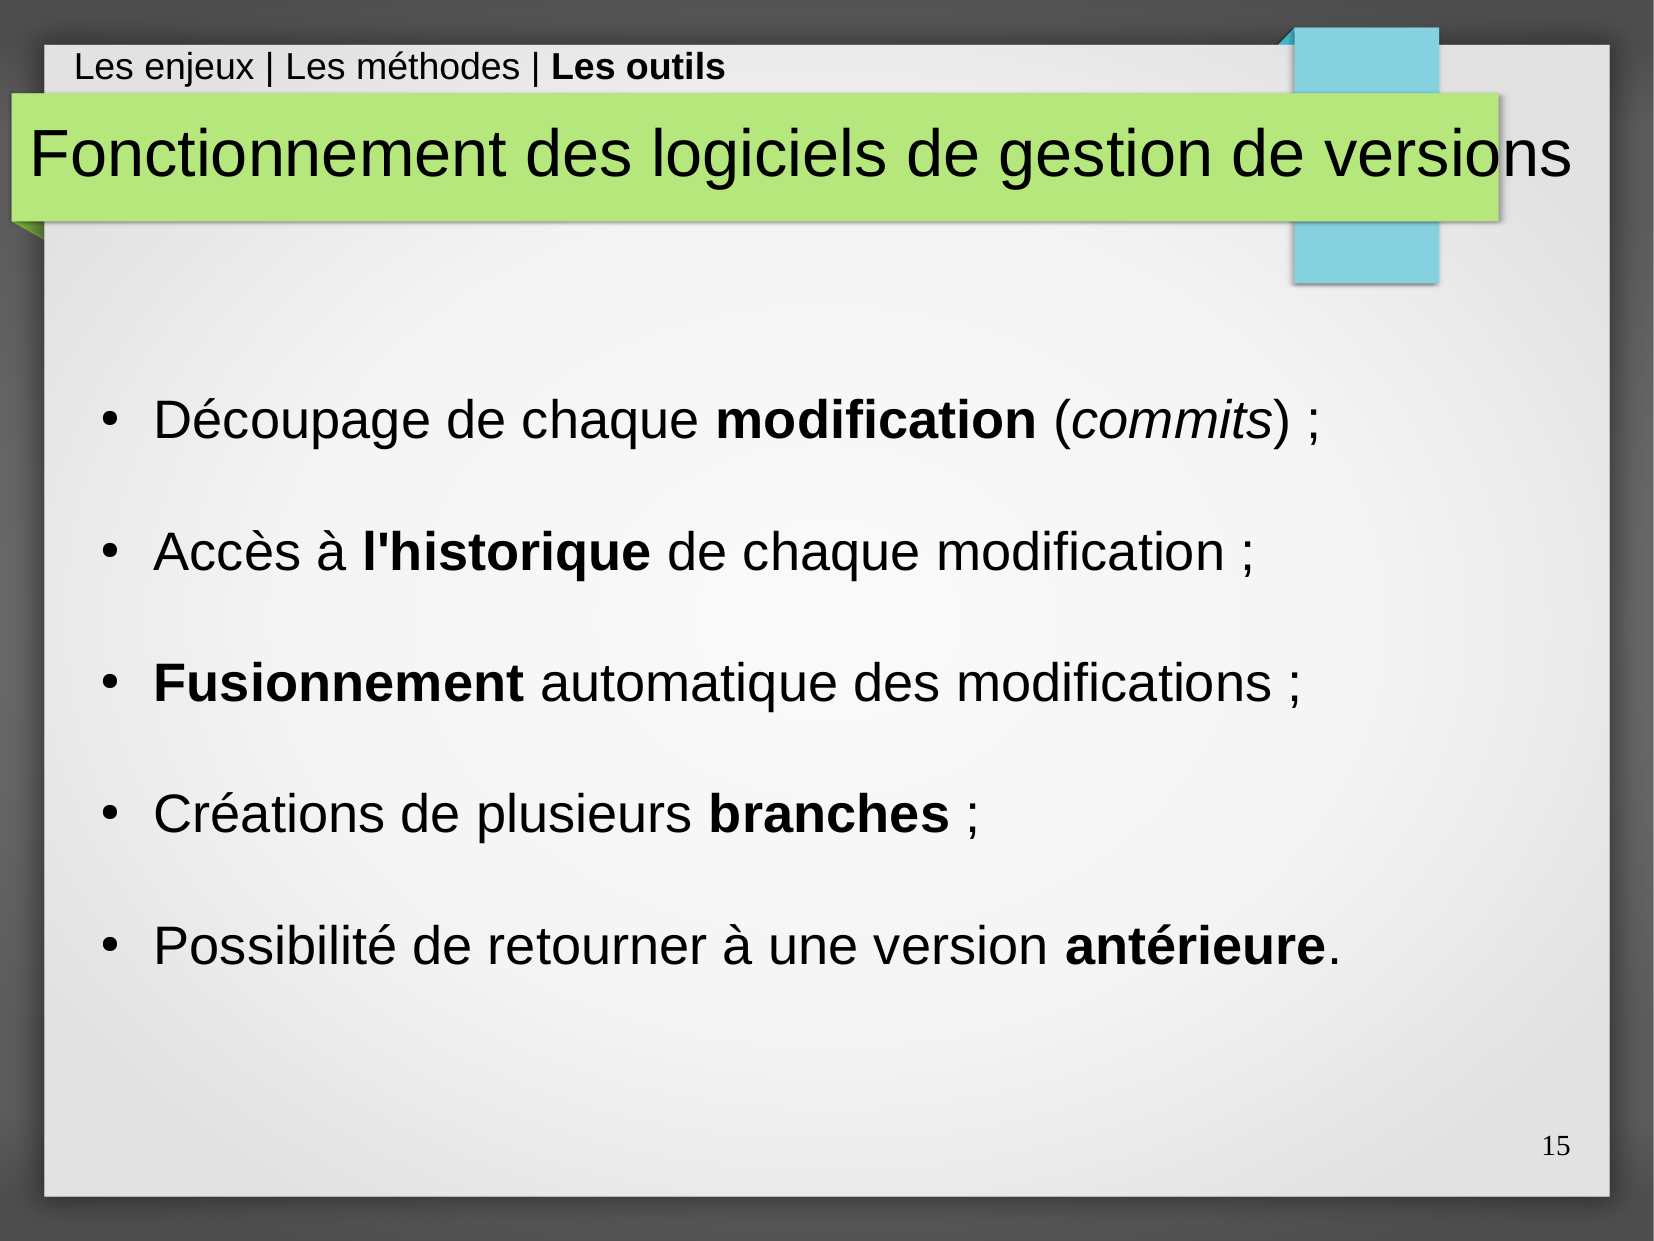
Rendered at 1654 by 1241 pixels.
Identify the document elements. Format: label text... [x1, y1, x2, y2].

picture [0, 0, 1654, 1241]
title Fonctionnement des logiciels de gestion de versions [29, 94, 1654, 213]
text_box Les enjeux | Les méthodes | Les outils [59, 37, 815, 95]
list Découpage de chaque modification (commits) ; Accès à l'historique de chaque modification ; Fusionnement automatique des modifications ; Créations de plusieurs branches ; Possibilité de retourner à une version antérieure. [82, 389, 1571, 1111]
